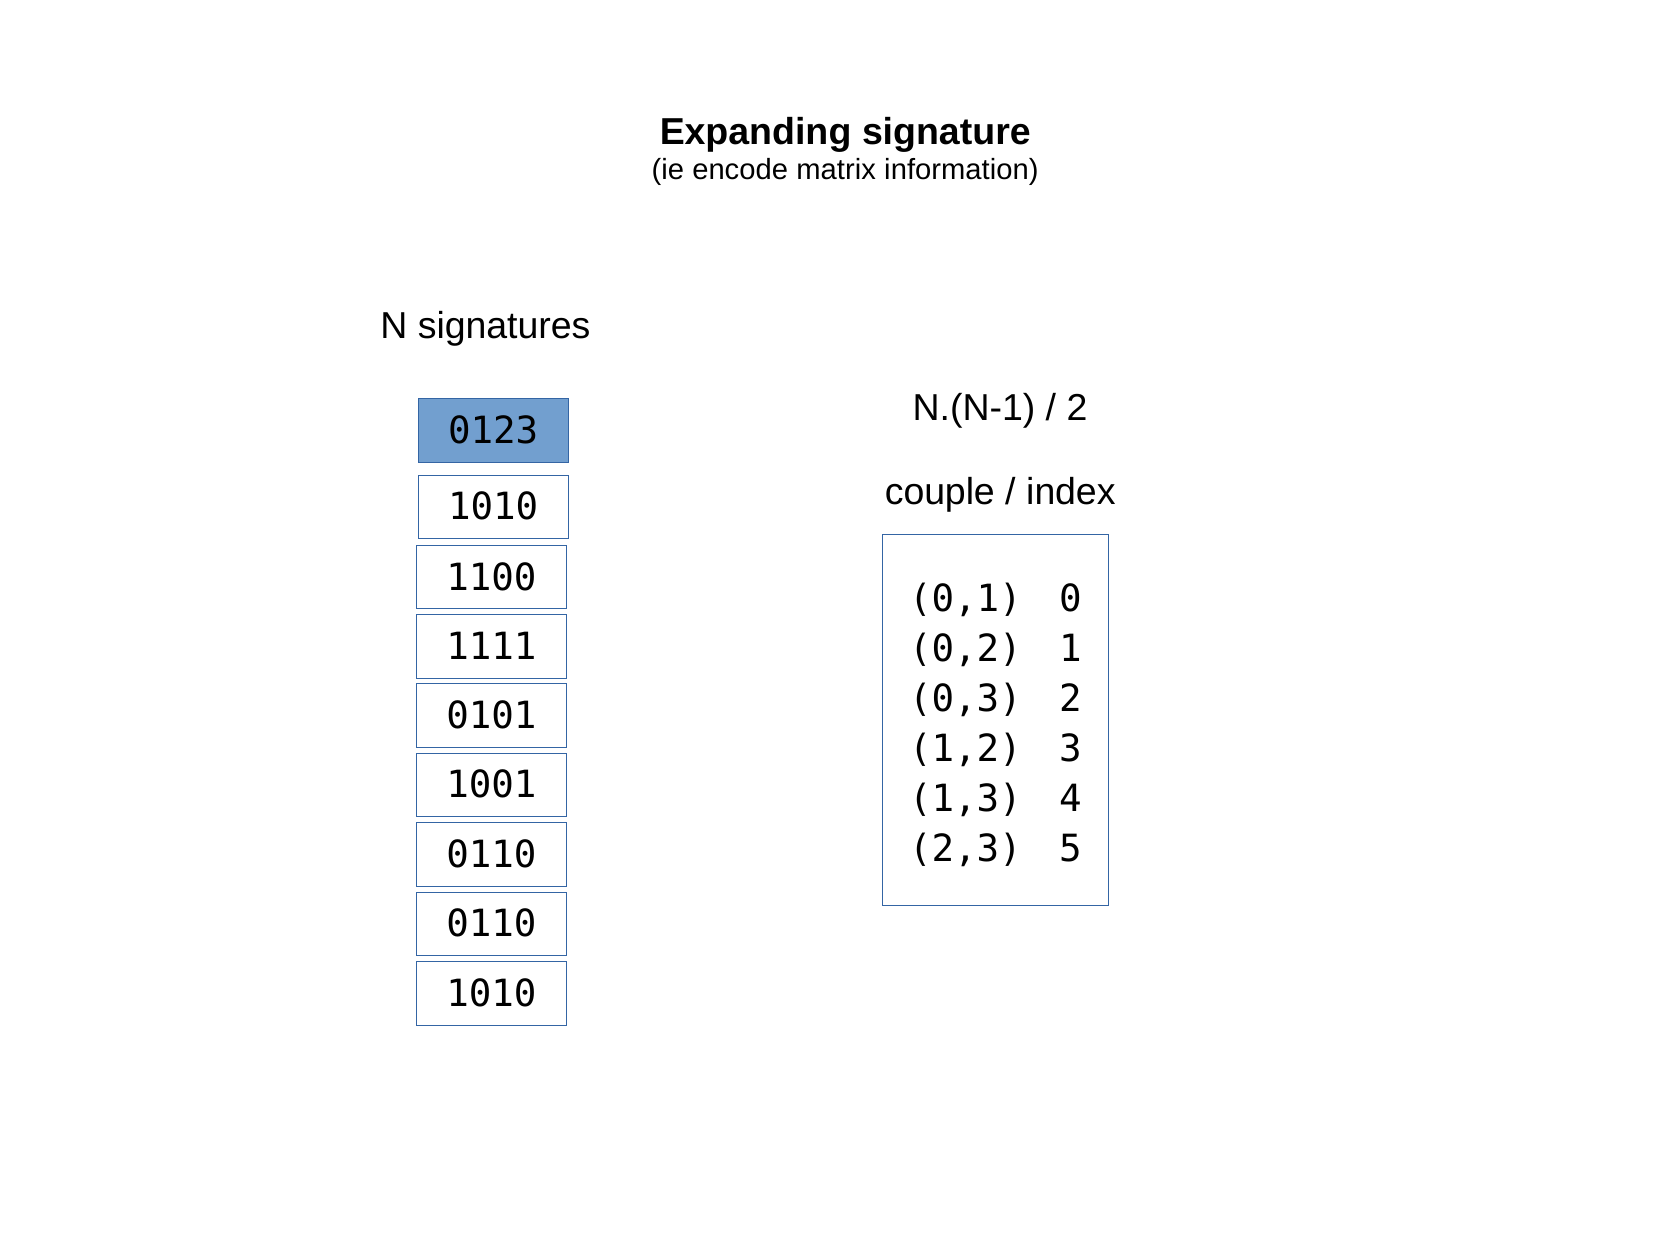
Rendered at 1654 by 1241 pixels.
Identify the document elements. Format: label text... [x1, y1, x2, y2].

text_box 0101 [416, 683, 567, 748]
text_box (0,1) 0 (0,2) 1 (0,3) 2 (1,2) 3 (1,3) 4 (2,3) 5 [882, 534, 1109, 906]
text_box 0110 [416, 892, 567, 956]
text_box 1001 [416, 753, 567, 817]
text_box 1010 [418, 475, 569, 539]
text_box 1100 [416, 545, 567, 609]
text_box N.(N-1) / 2 couple / index [843, 411, 1158, 487]
text_box 1111 [416, 614, 567, 679]
text_box 0110 [416, 822, 567, 887]
text_box 0123 [418, 398, 569, 463]
text_box 1010 [416, 961, 567, 1026]
text_box N signatures [317, 287, 654, 363]
text_box Expanding signature (ie encode matrix information) [565, 110, 1126, 186]
